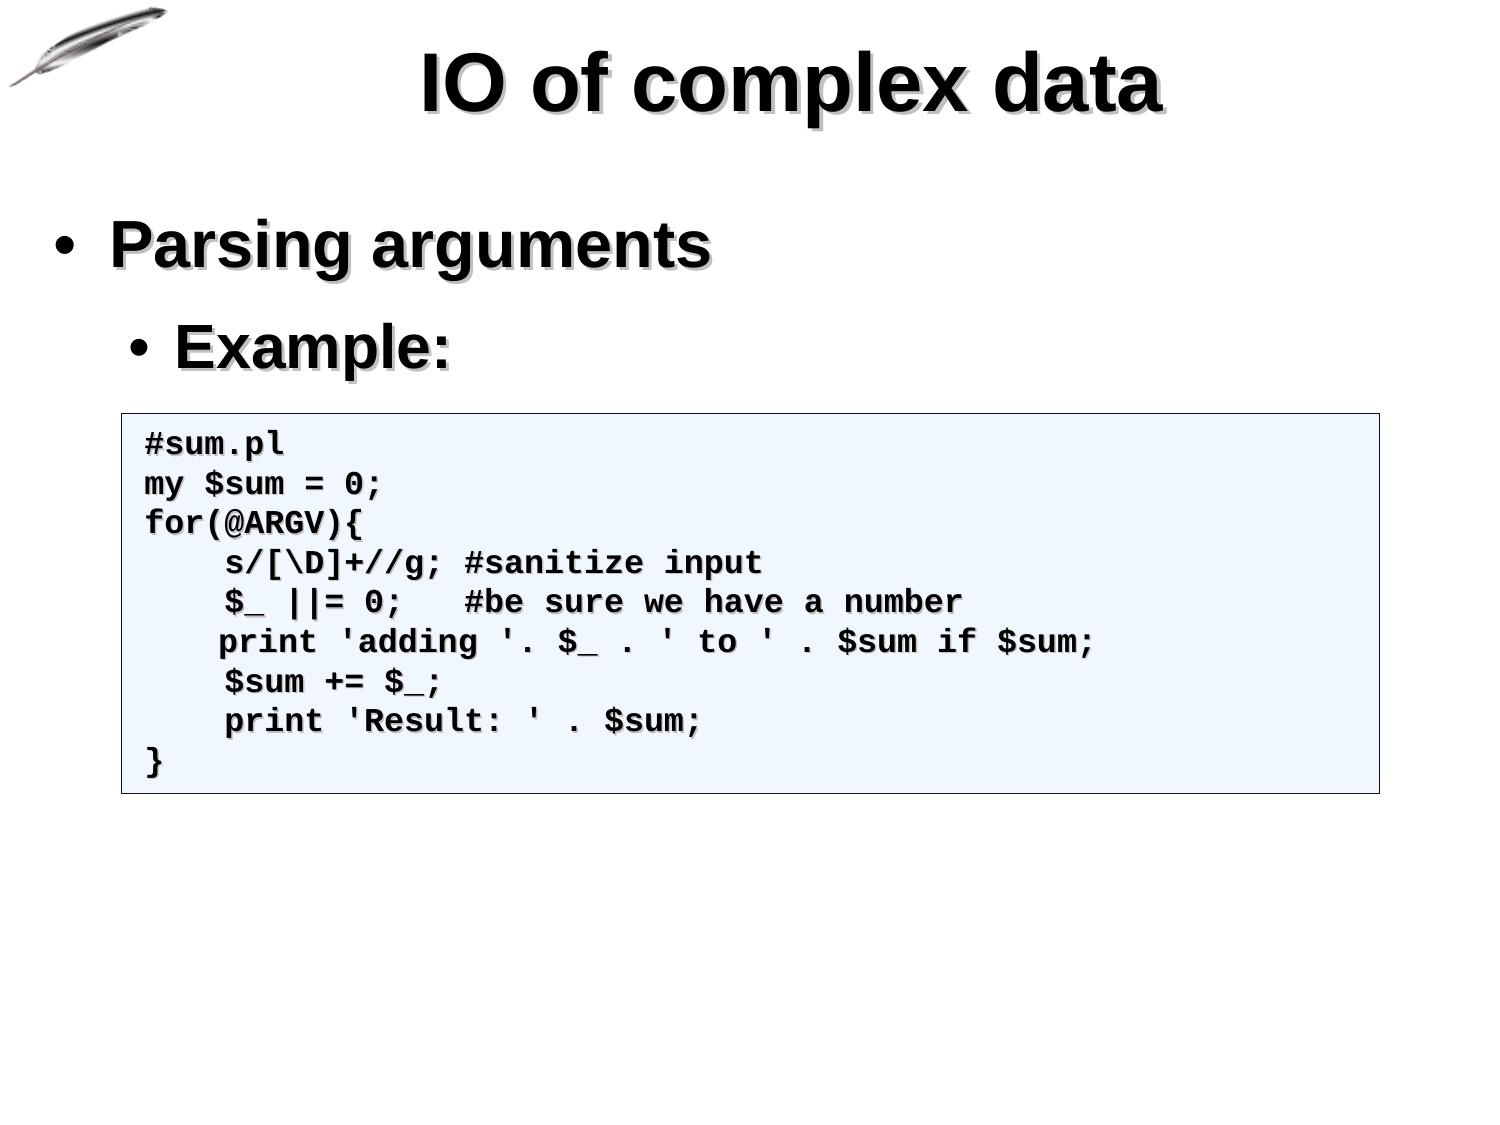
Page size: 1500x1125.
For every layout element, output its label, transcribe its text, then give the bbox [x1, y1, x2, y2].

list Parsing arguments Example: [53, 207, 1447, 1084]
text_box #sum.pl my $sum = 0; for(@ARGV){ s/[\D]+//g; #sanitize input $_ ||= 0; #be sure we have a number print 'adding '. $_ . ' to ' . $sum if $sum; $sum += $_; print 'Result: ' . $sum; } [120, 413, 1380, 794]
picture [5, 5, 173, 89]
title IO of complex data [419, 0, 1459, 176]
